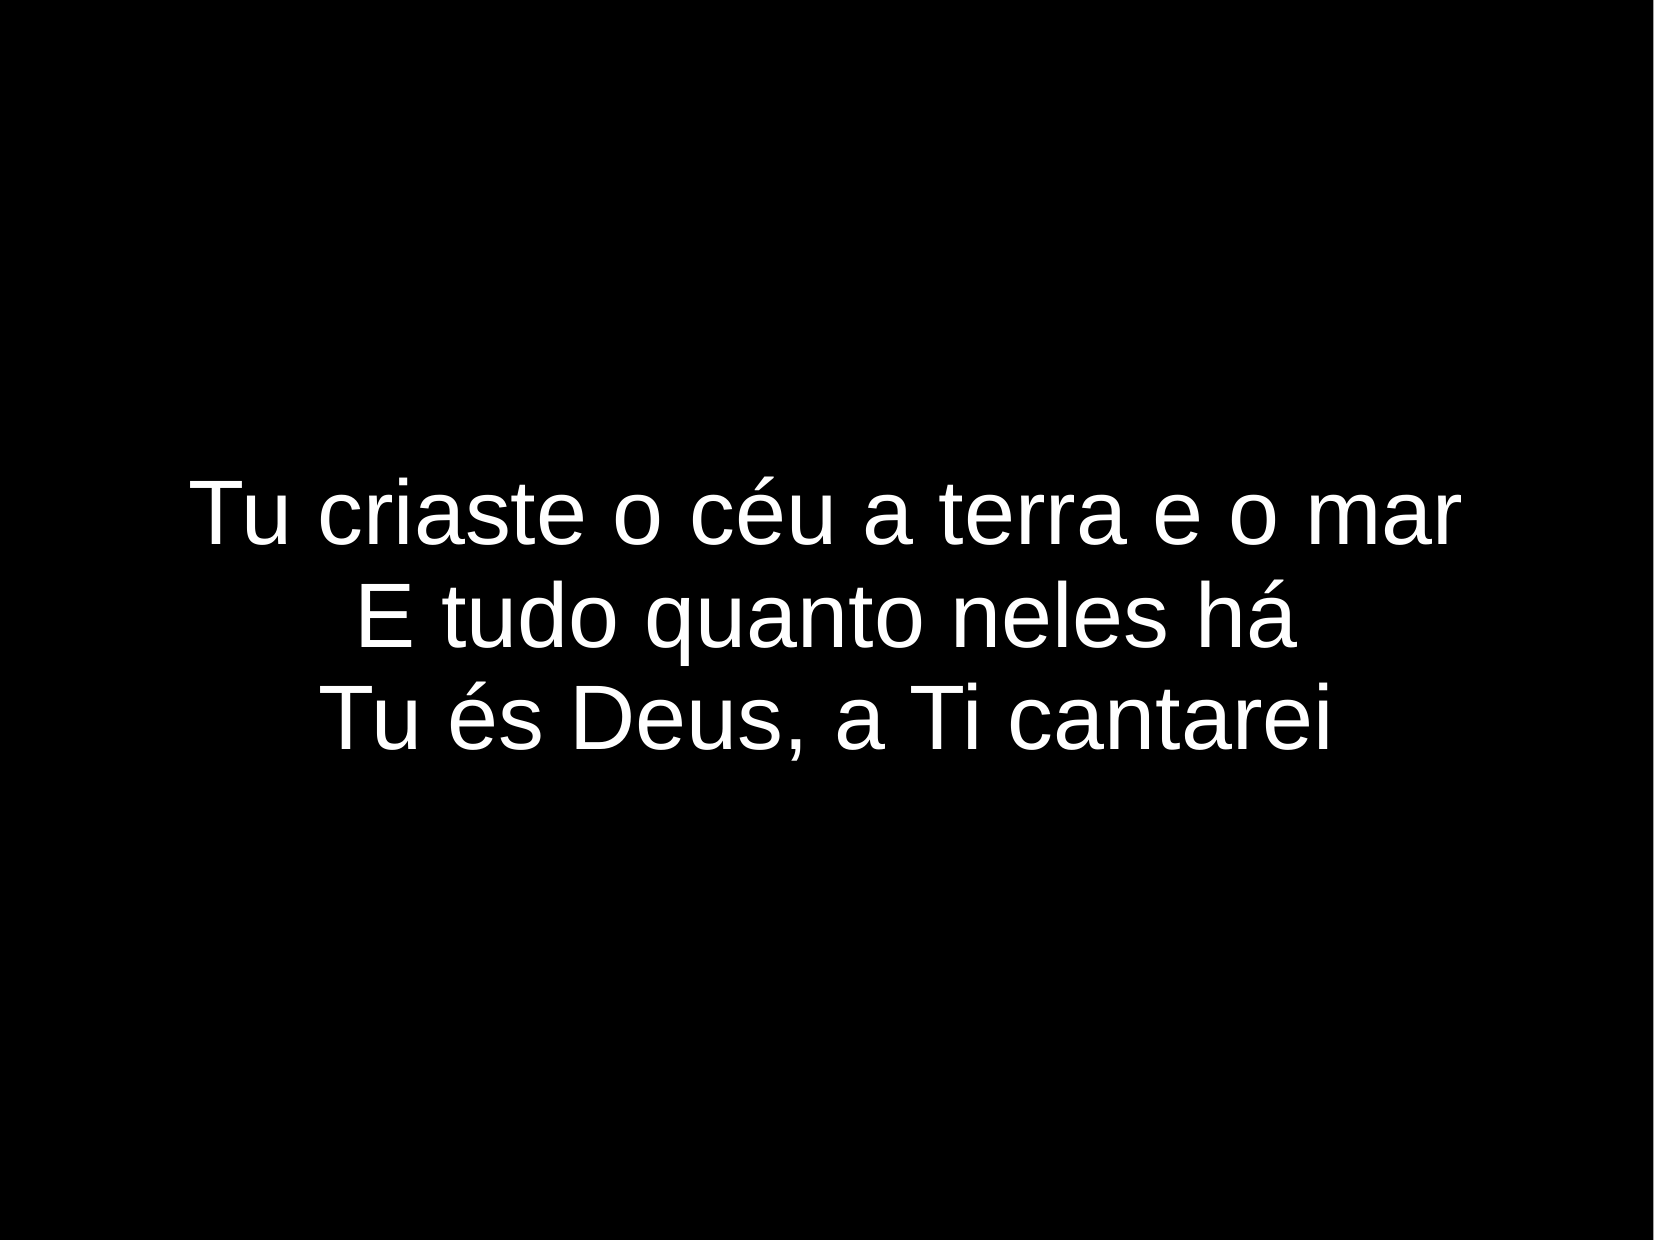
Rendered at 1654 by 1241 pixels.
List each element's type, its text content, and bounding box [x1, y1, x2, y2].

subtitle Tu criaste o céu a terra e o mar E tudo quanto neles há Tu és Deus, a Ti cantarei [82, 49, 1571, 1182]
